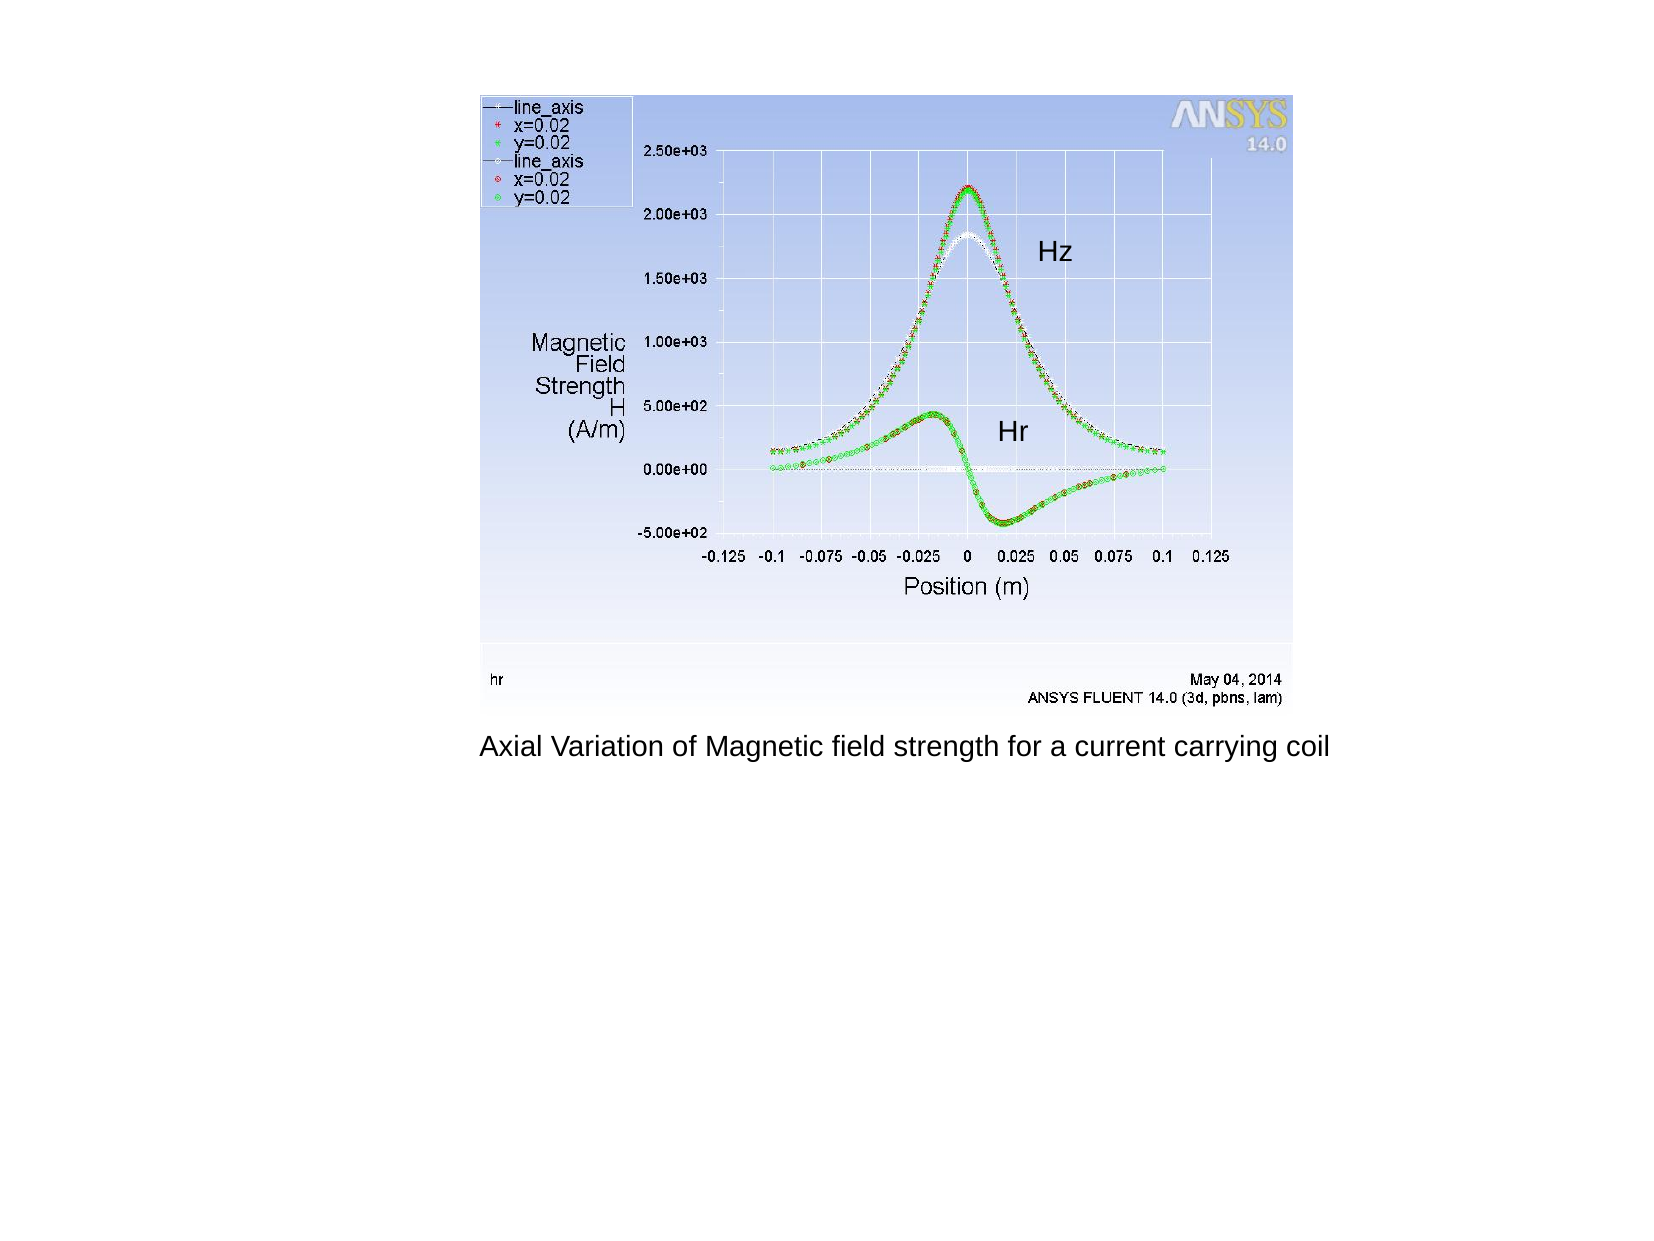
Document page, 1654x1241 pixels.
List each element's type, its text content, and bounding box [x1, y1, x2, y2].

text_box Axial Variation of Magnetic field strength for a current carrying coil [464, 720, 1347, 770]
text_box Hr [982, 405, 1044, 455]
picture [480, 95, 1293, 720]
text_box Hz [1022, 224, 1089, 275]
